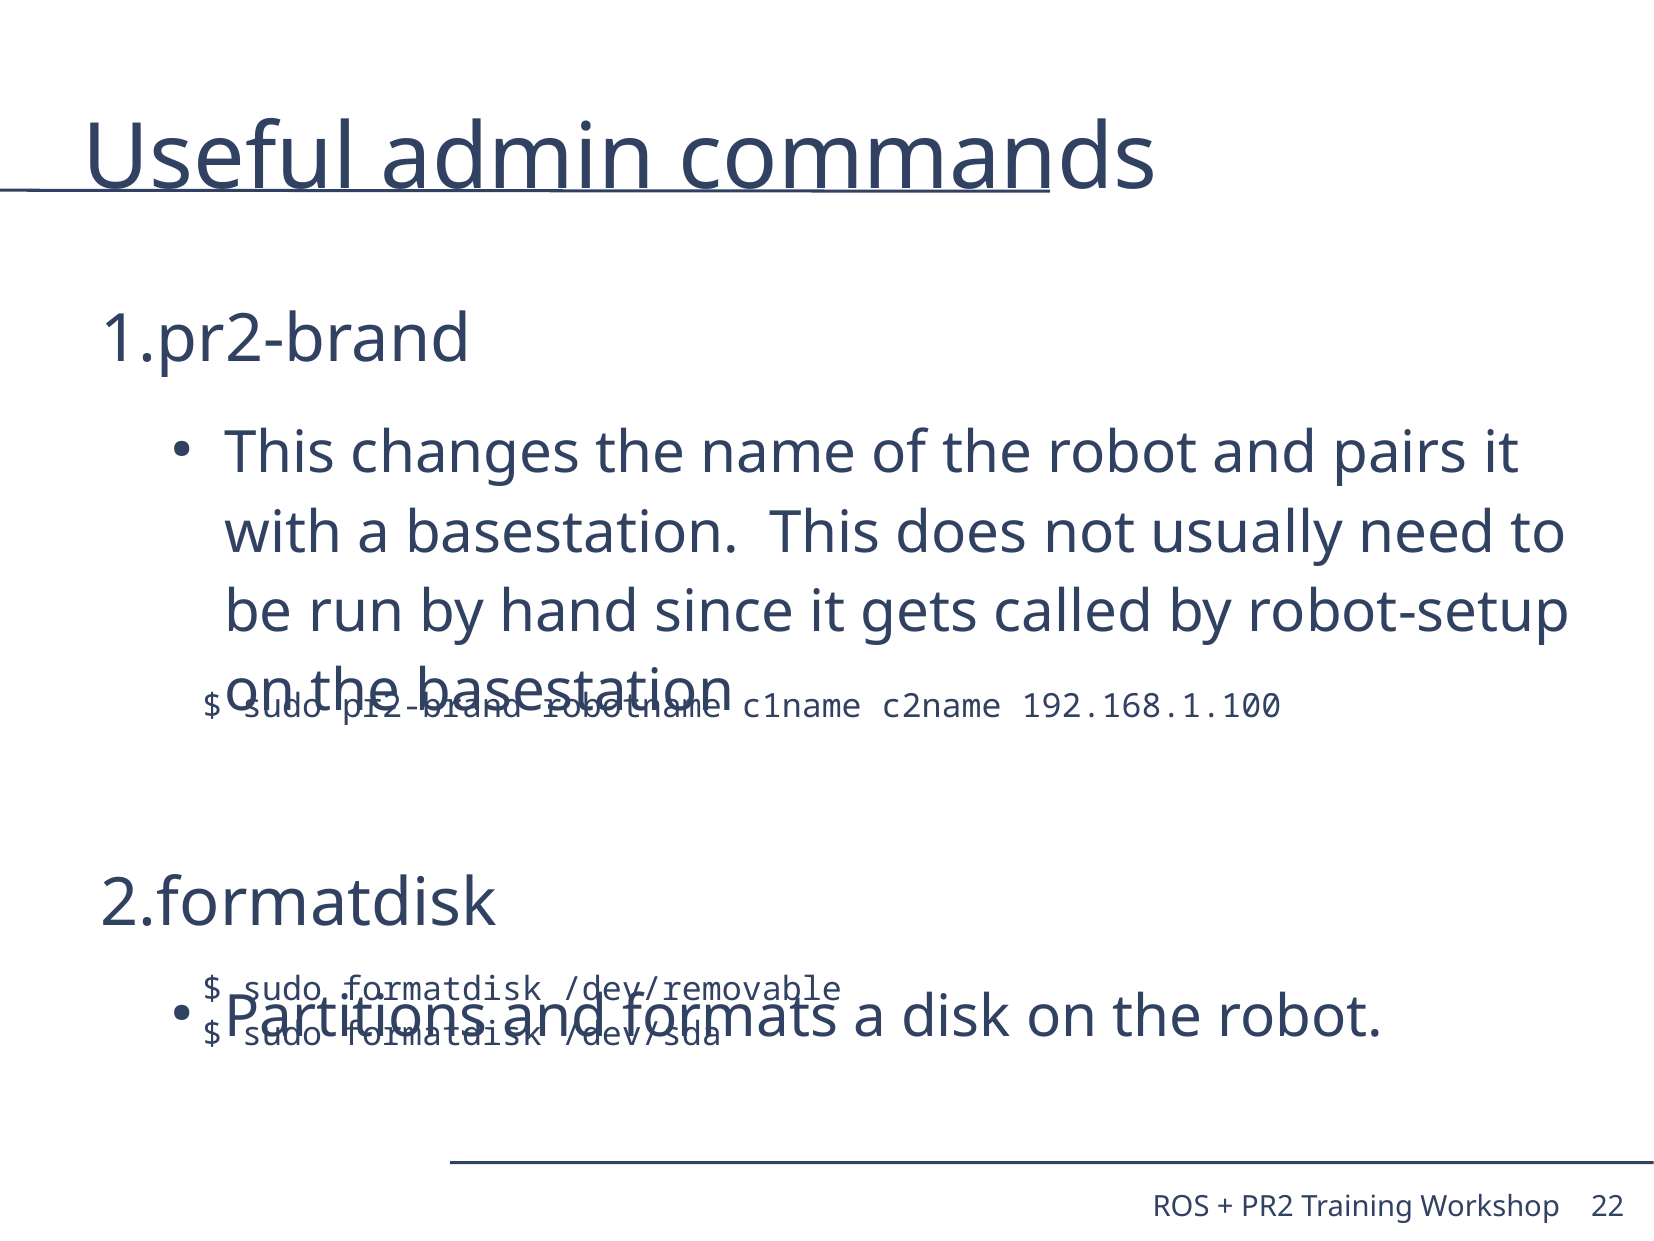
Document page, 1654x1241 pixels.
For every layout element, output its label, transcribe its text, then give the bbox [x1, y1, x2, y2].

text_box $ sudo formatdisk /dev/removable $ sudo formatdisk /dev/sda [187, 957, 1088, 1051]
list pr2-brand This changes the name of the robot and pairs it with a basestation. This does not usually need to be run by hand since it gets called by robot-setup on the basestation formatdisk Partitions and formats a disk on the robot. [82, 290, 1571, 1109]
text_box $ sudo pr2-brand robotname c1name c2name 192.168.1.100 [187, 675, 1313, 729]
title Useful admin commands [82, 56, 1571, 250]
